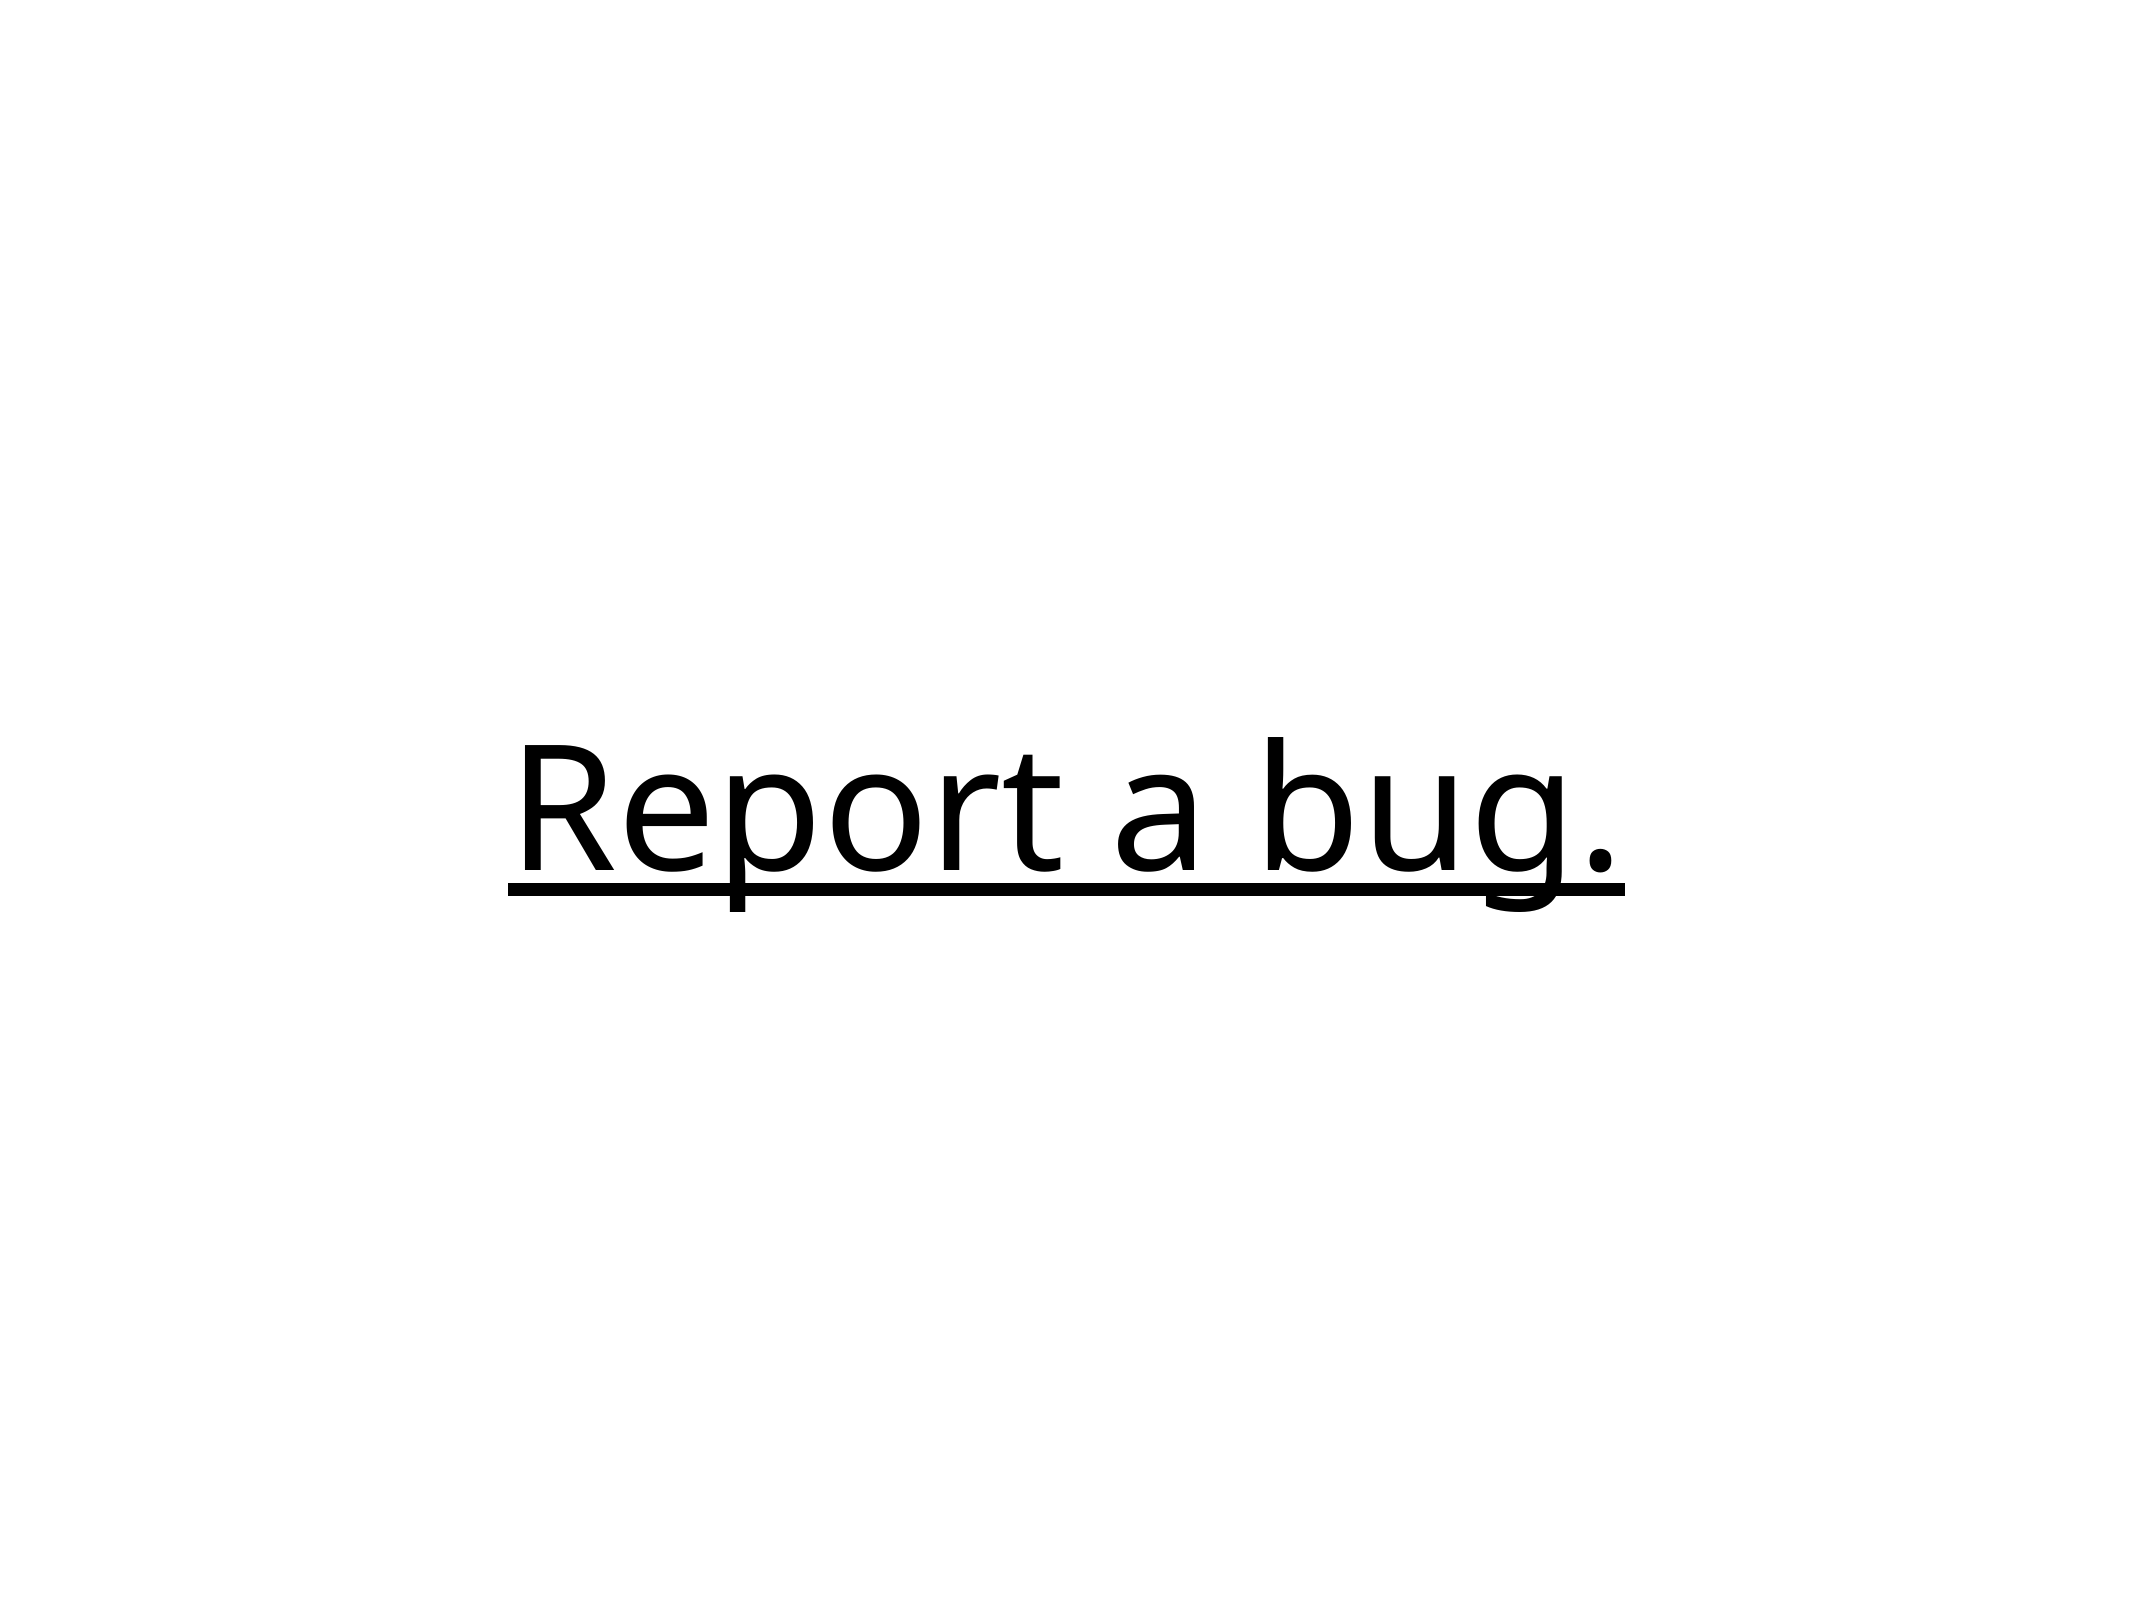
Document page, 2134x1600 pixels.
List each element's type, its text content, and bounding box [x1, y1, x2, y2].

title Report a bug. [208, 487, 1925, 1113]
